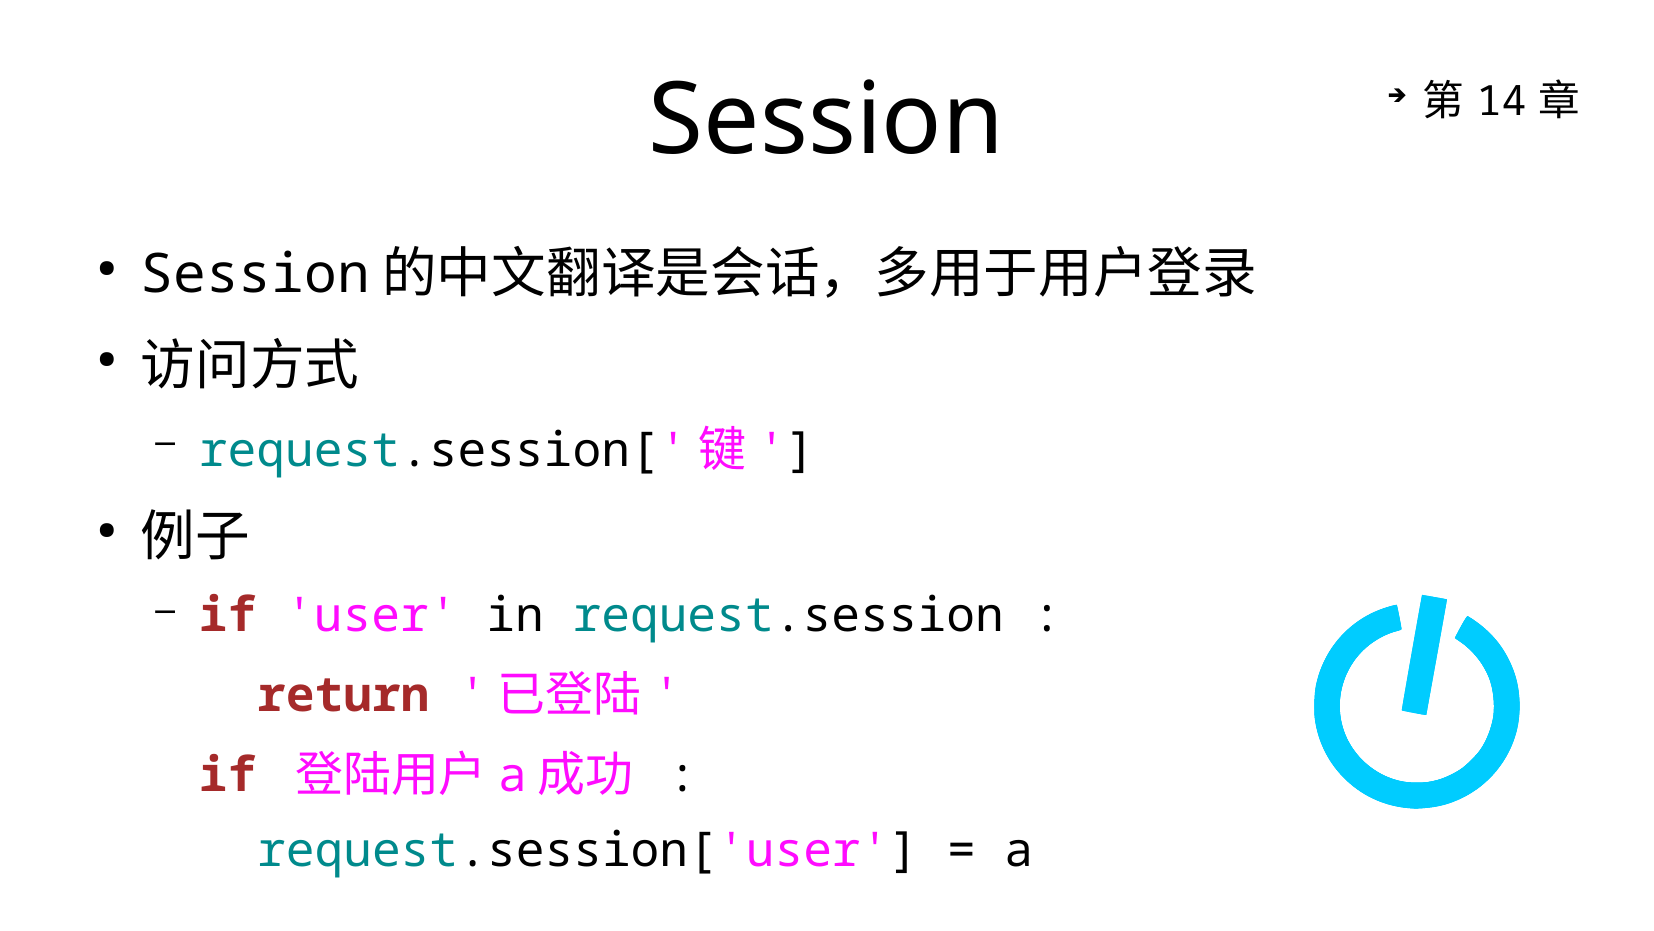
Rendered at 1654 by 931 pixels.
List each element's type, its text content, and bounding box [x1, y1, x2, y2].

list Session的中文翻译是会话，多用于用户登录 访问方式 request.session['键'] 例子 if 'user' in request.session : return '已登陆' if 登陆用户a成功 : request.session['user'] = a [82, 217, 1571, 886]
title Session [82, 37, 1571, 193]
text_box 第14章 [1192, 59, 1595, 199]
